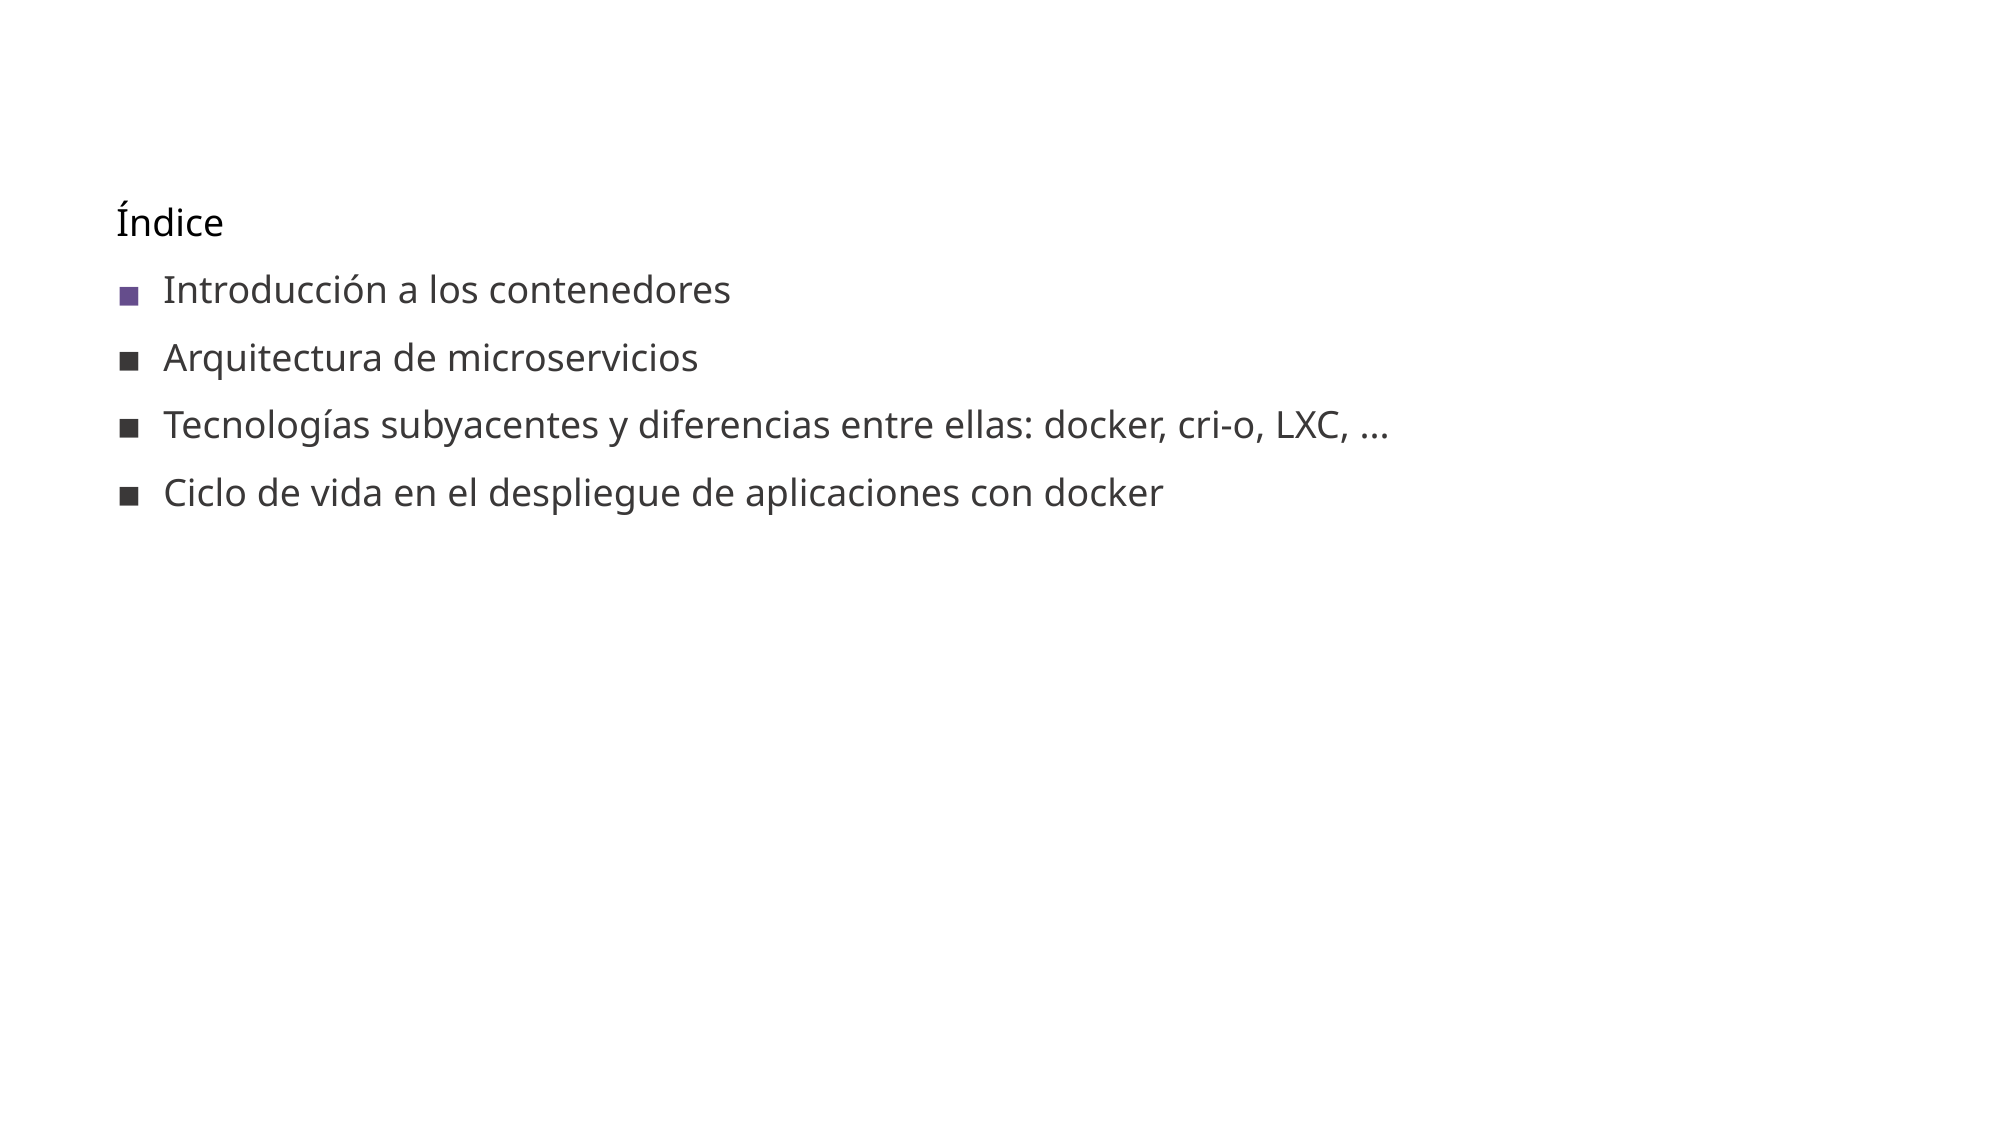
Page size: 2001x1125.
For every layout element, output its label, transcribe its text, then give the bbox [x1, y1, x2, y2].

text_box Índice Introducción a los contenedores Arquitectura de microservicios Tecnologías subyacentes y diferencias entre ellas: docker, cri-o, LXC, ... Ciclo de vida en el despliegue de aplicaciones con docker [101, 169, 1977, 702]
